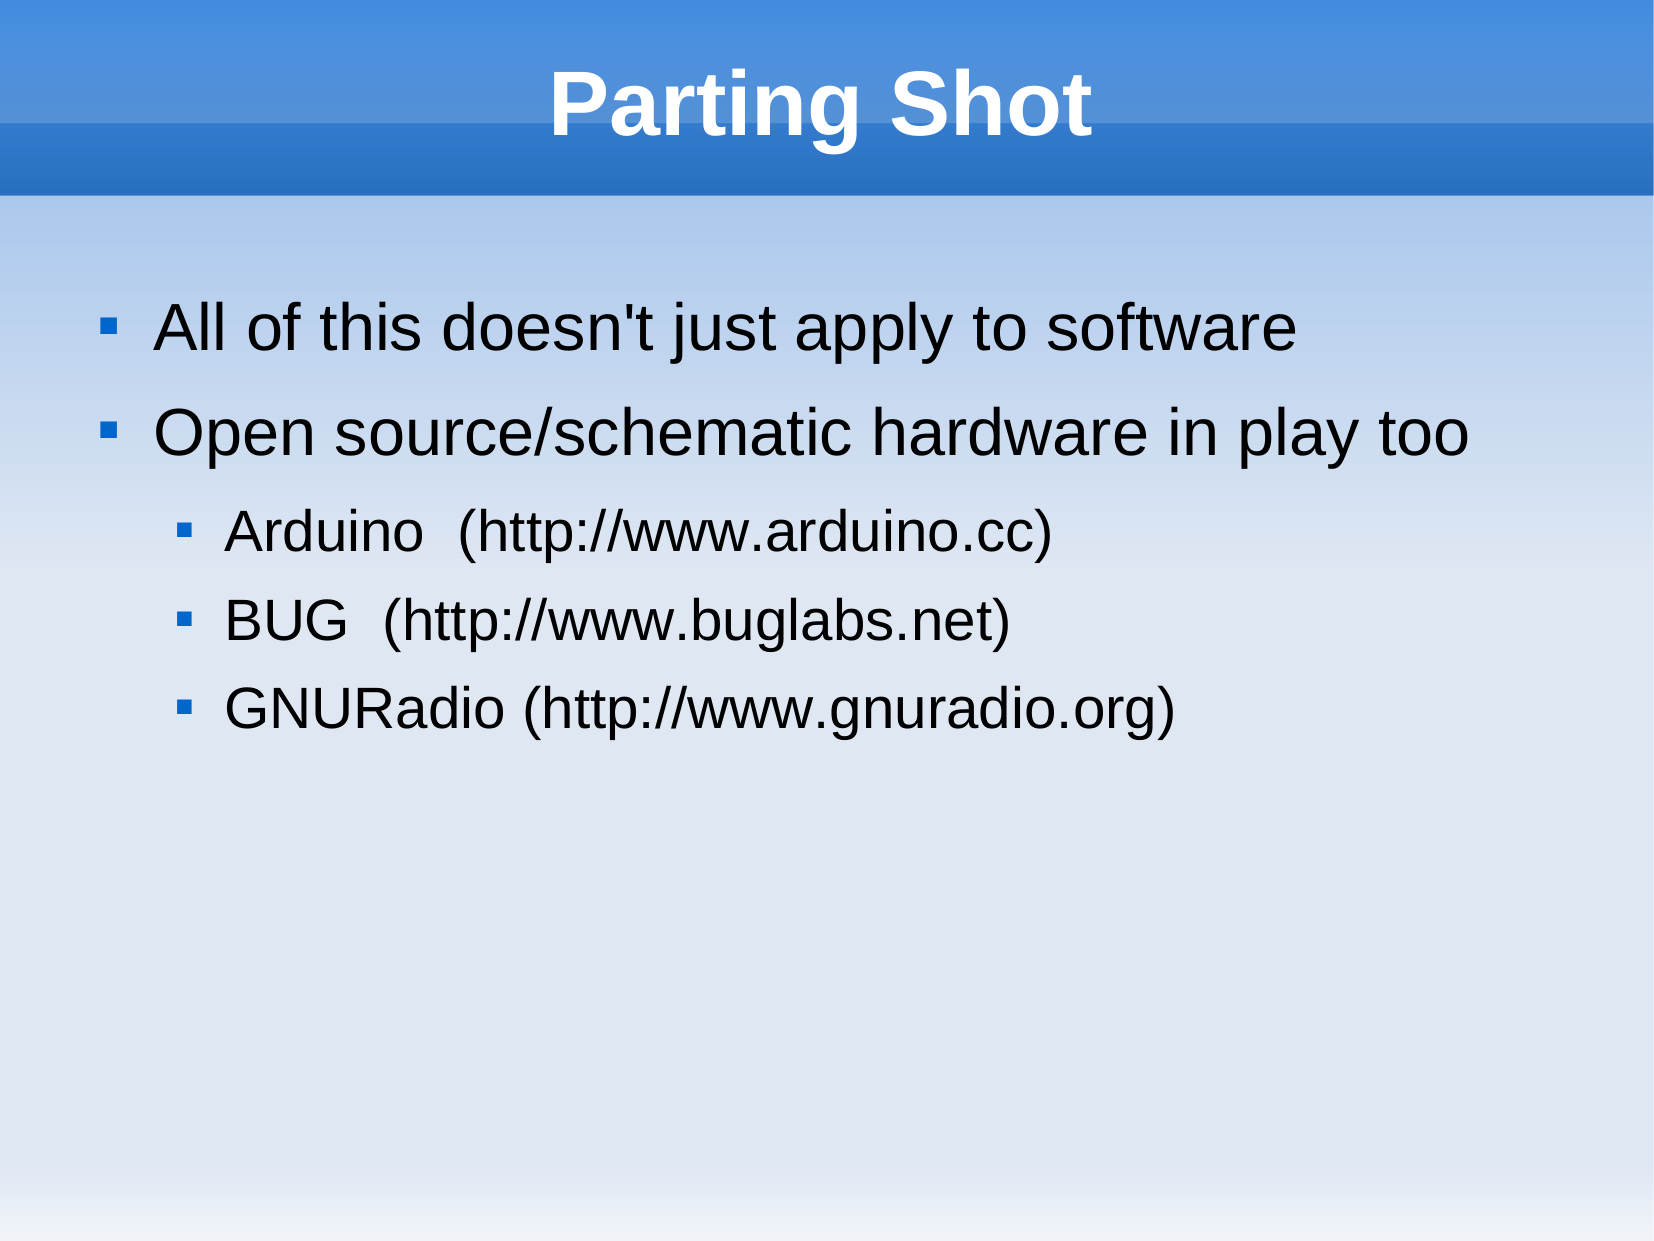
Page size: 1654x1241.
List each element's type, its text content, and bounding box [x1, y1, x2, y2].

picture [0, 0, 1654, 1241]
title Parting Shot [76, 7, 1565, 200]
list All of this doesn't just apply to software Open source/schematic hardware in play too Arduino (http://www.arduino.cc) BUG (http://www.buglabs.net) GNURadio (http://www.gnuradio.org) [82, 290, 1571, 1094]
